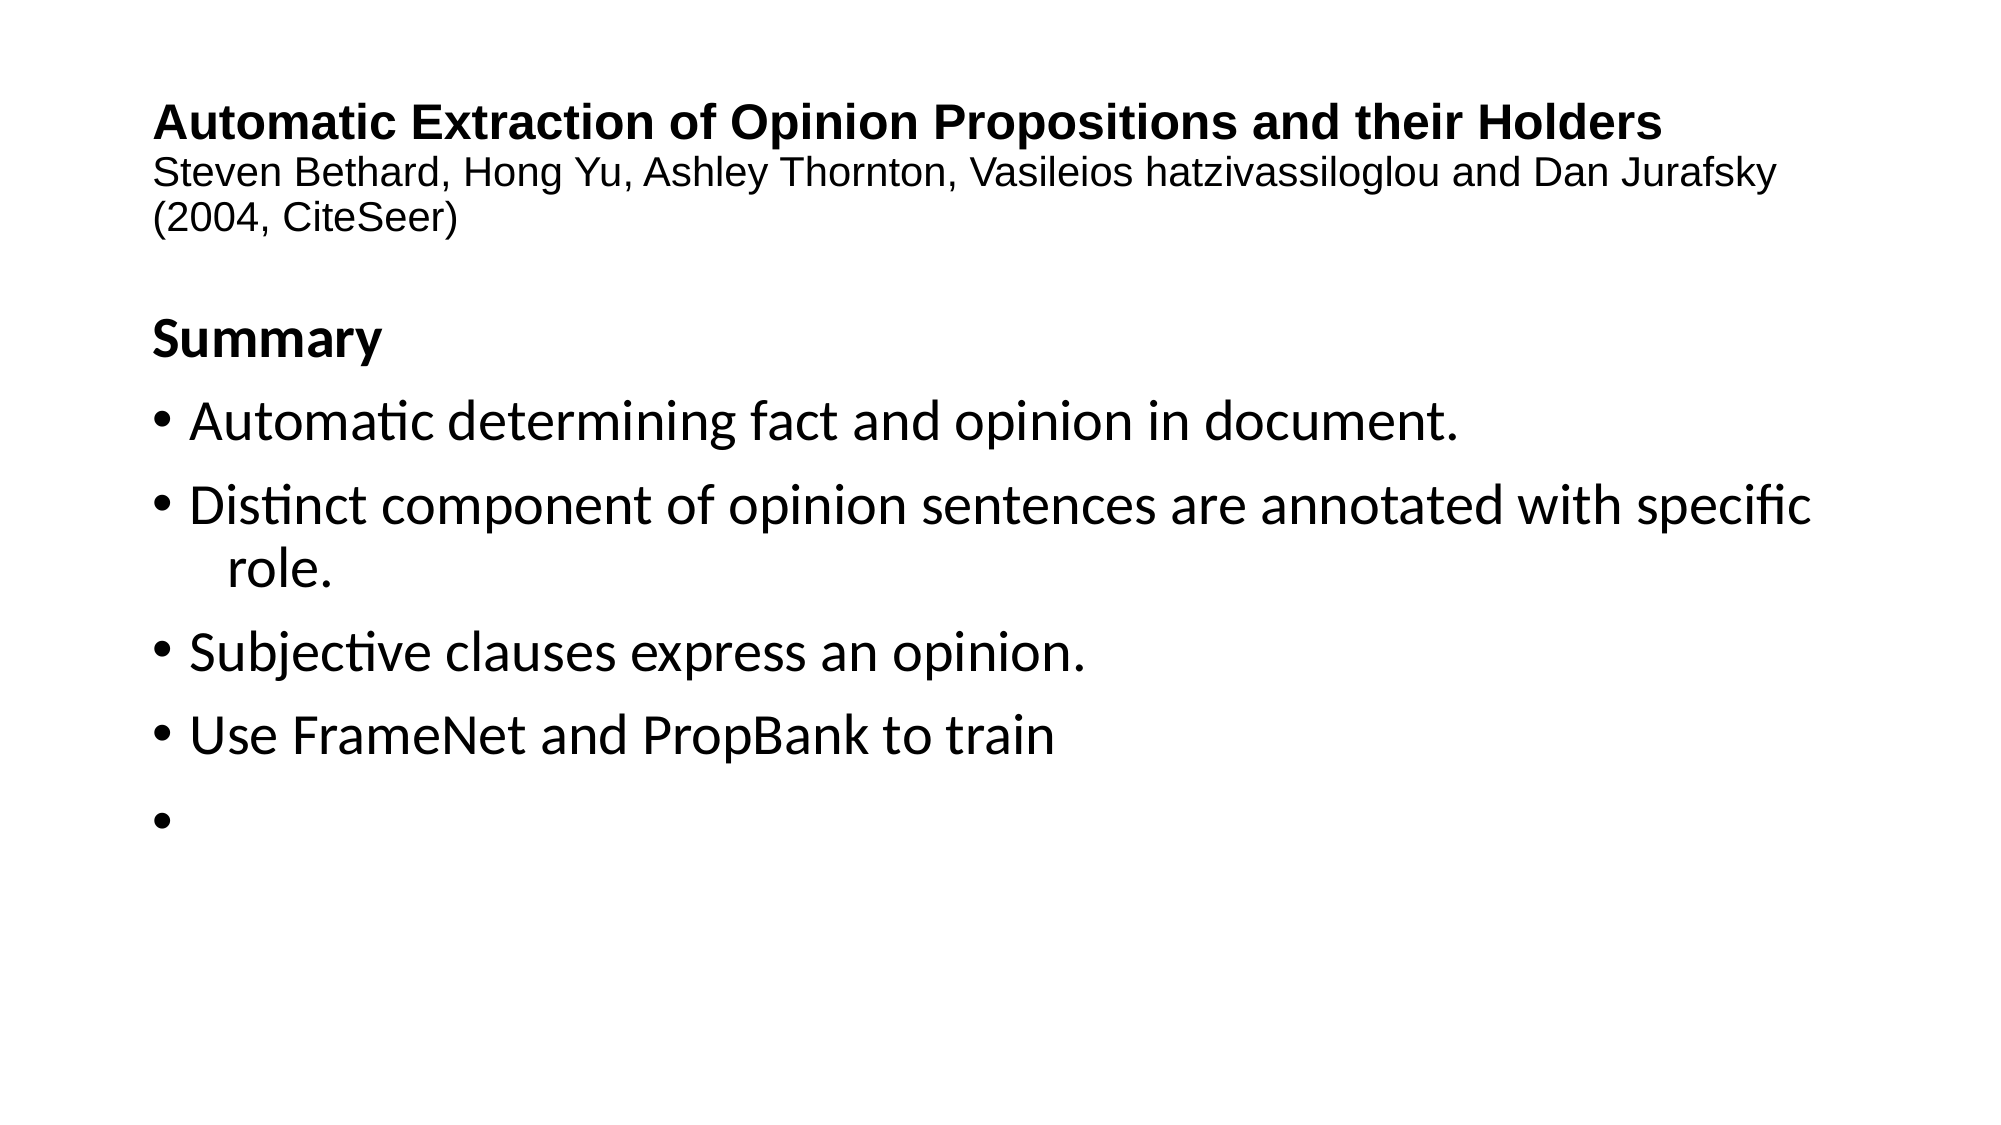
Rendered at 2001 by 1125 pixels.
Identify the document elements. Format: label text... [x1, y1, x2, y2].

title Automatic Extraction of Opinion Propositions and their Holders Steven Bethard, Hong Yu, Ashley Thornton, Vasileios hatzivassiloglou and Dan Jurafsky (2004, CiteSeer) [137, 59, 1863, 278]
list Summary Automatic determining fact and opinion in document. Distinct component of opinion sentences are annotated with specific role. Subjective clauses express an opinion. Use FrameNet and PropBank to train [137, 299, 1863, 1014]
